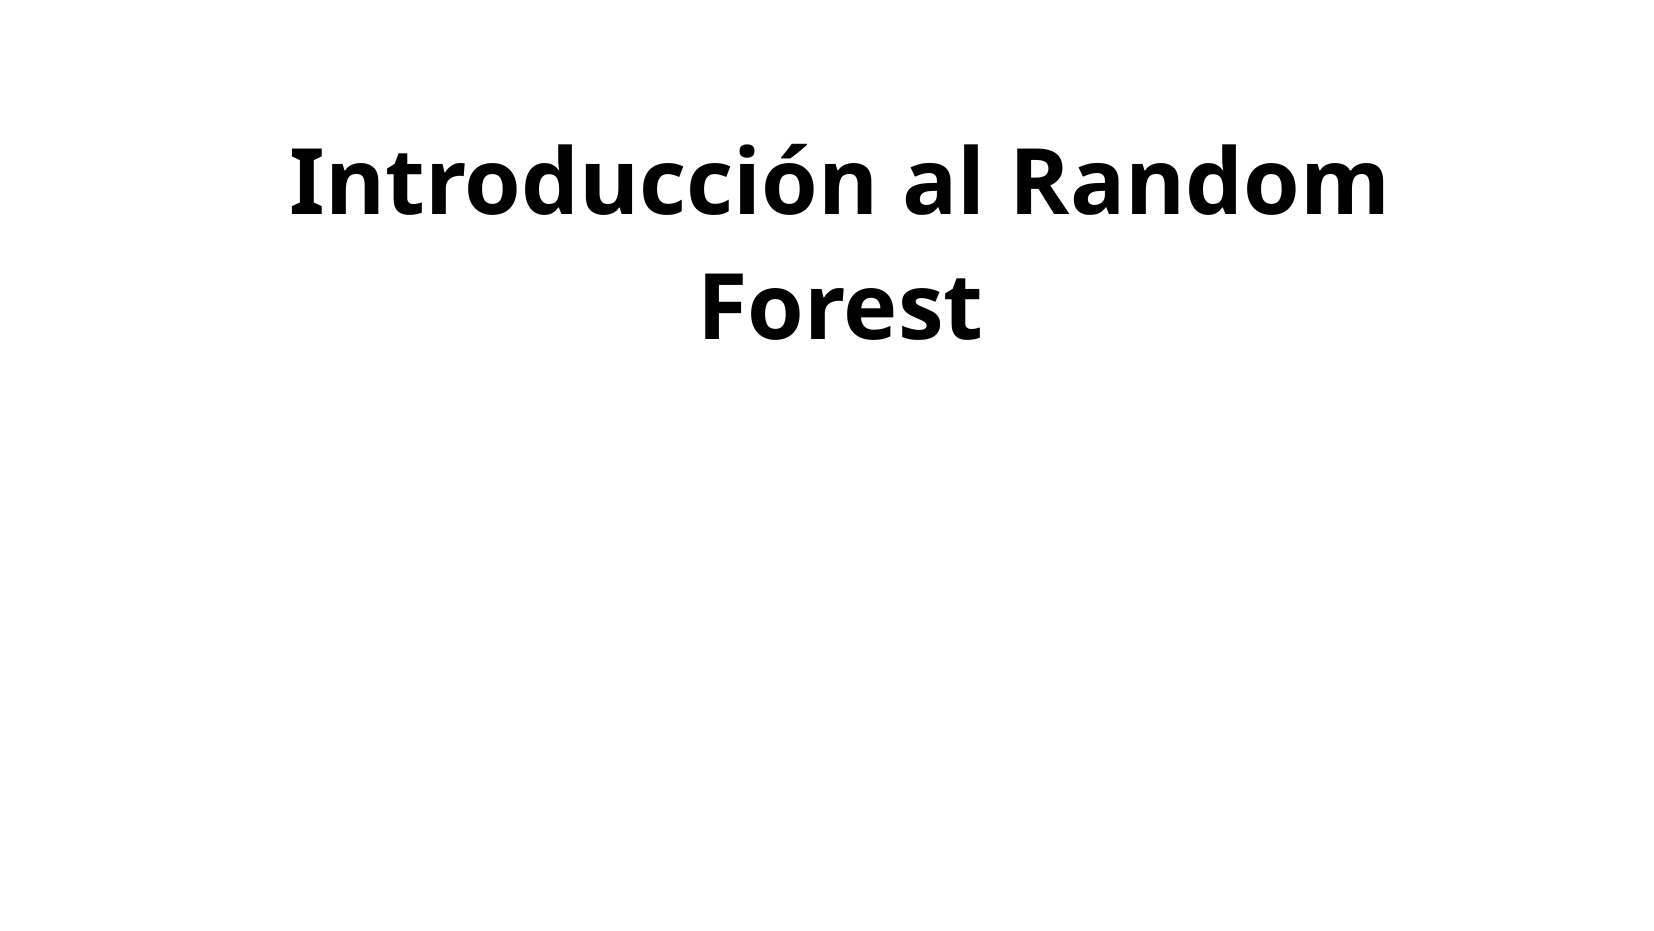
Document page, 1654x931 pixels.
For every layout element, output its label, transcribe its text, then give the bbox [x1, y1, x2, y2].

text_box Introducción al Random Forest [149, 109, 1531, 279]
